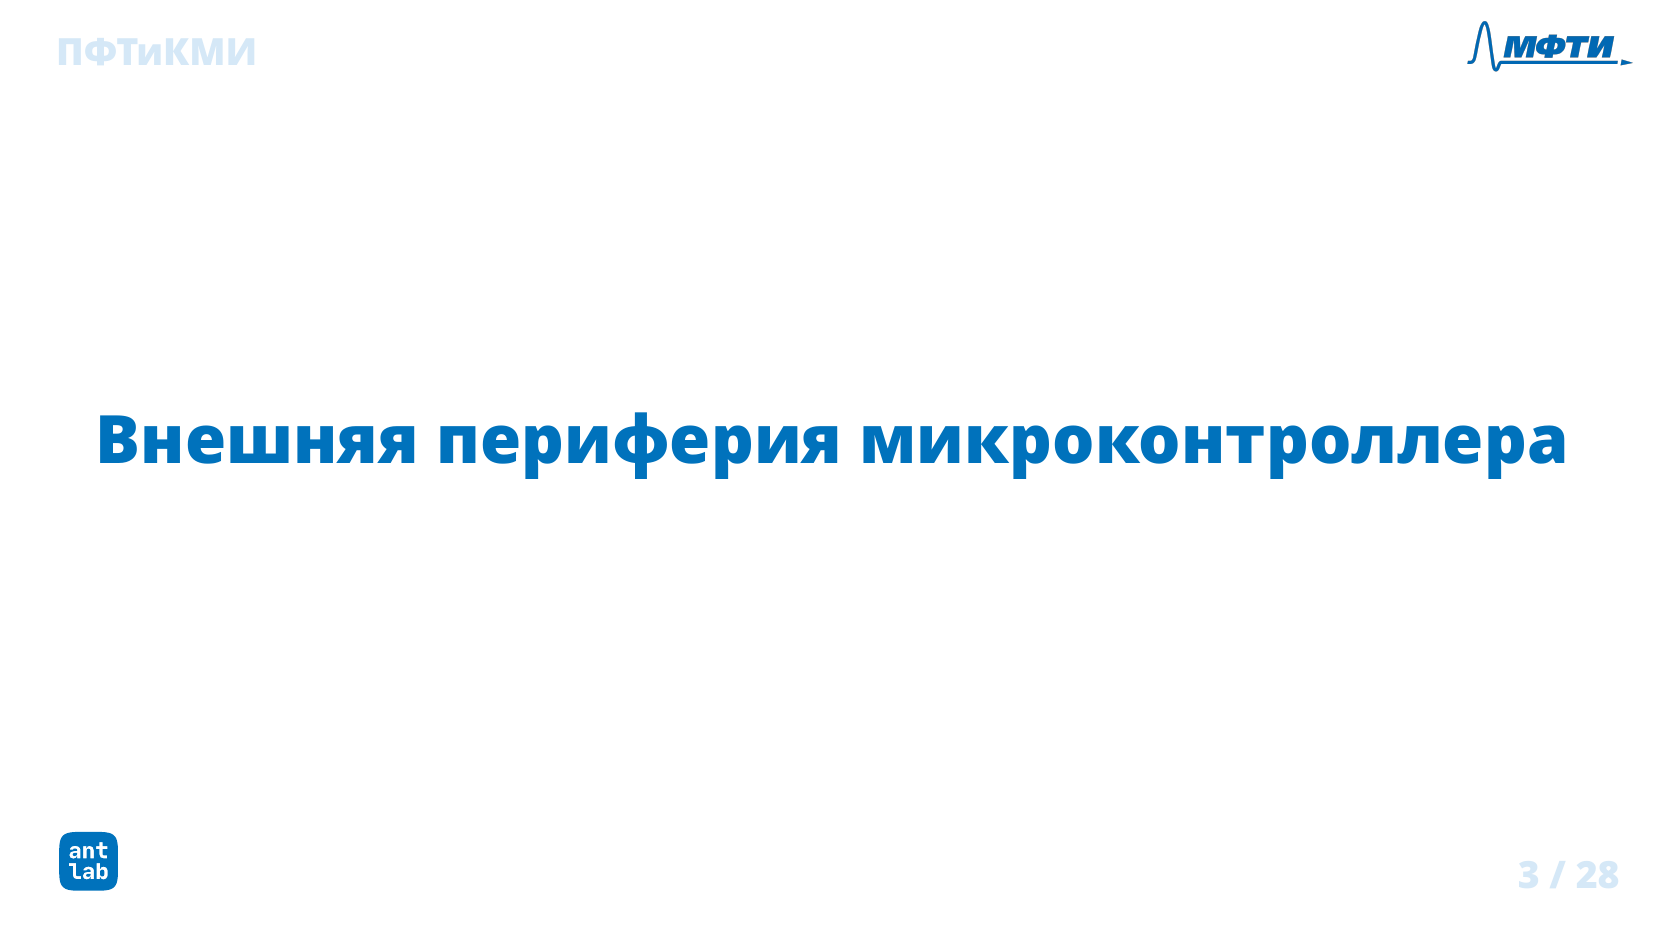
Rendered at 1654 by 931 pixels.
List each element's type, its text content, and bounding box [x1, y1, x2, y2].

picture [1446, 0, 1654, 93]
title Внешняя периферия микроконтроллера [88, 342, 1577, 532]
